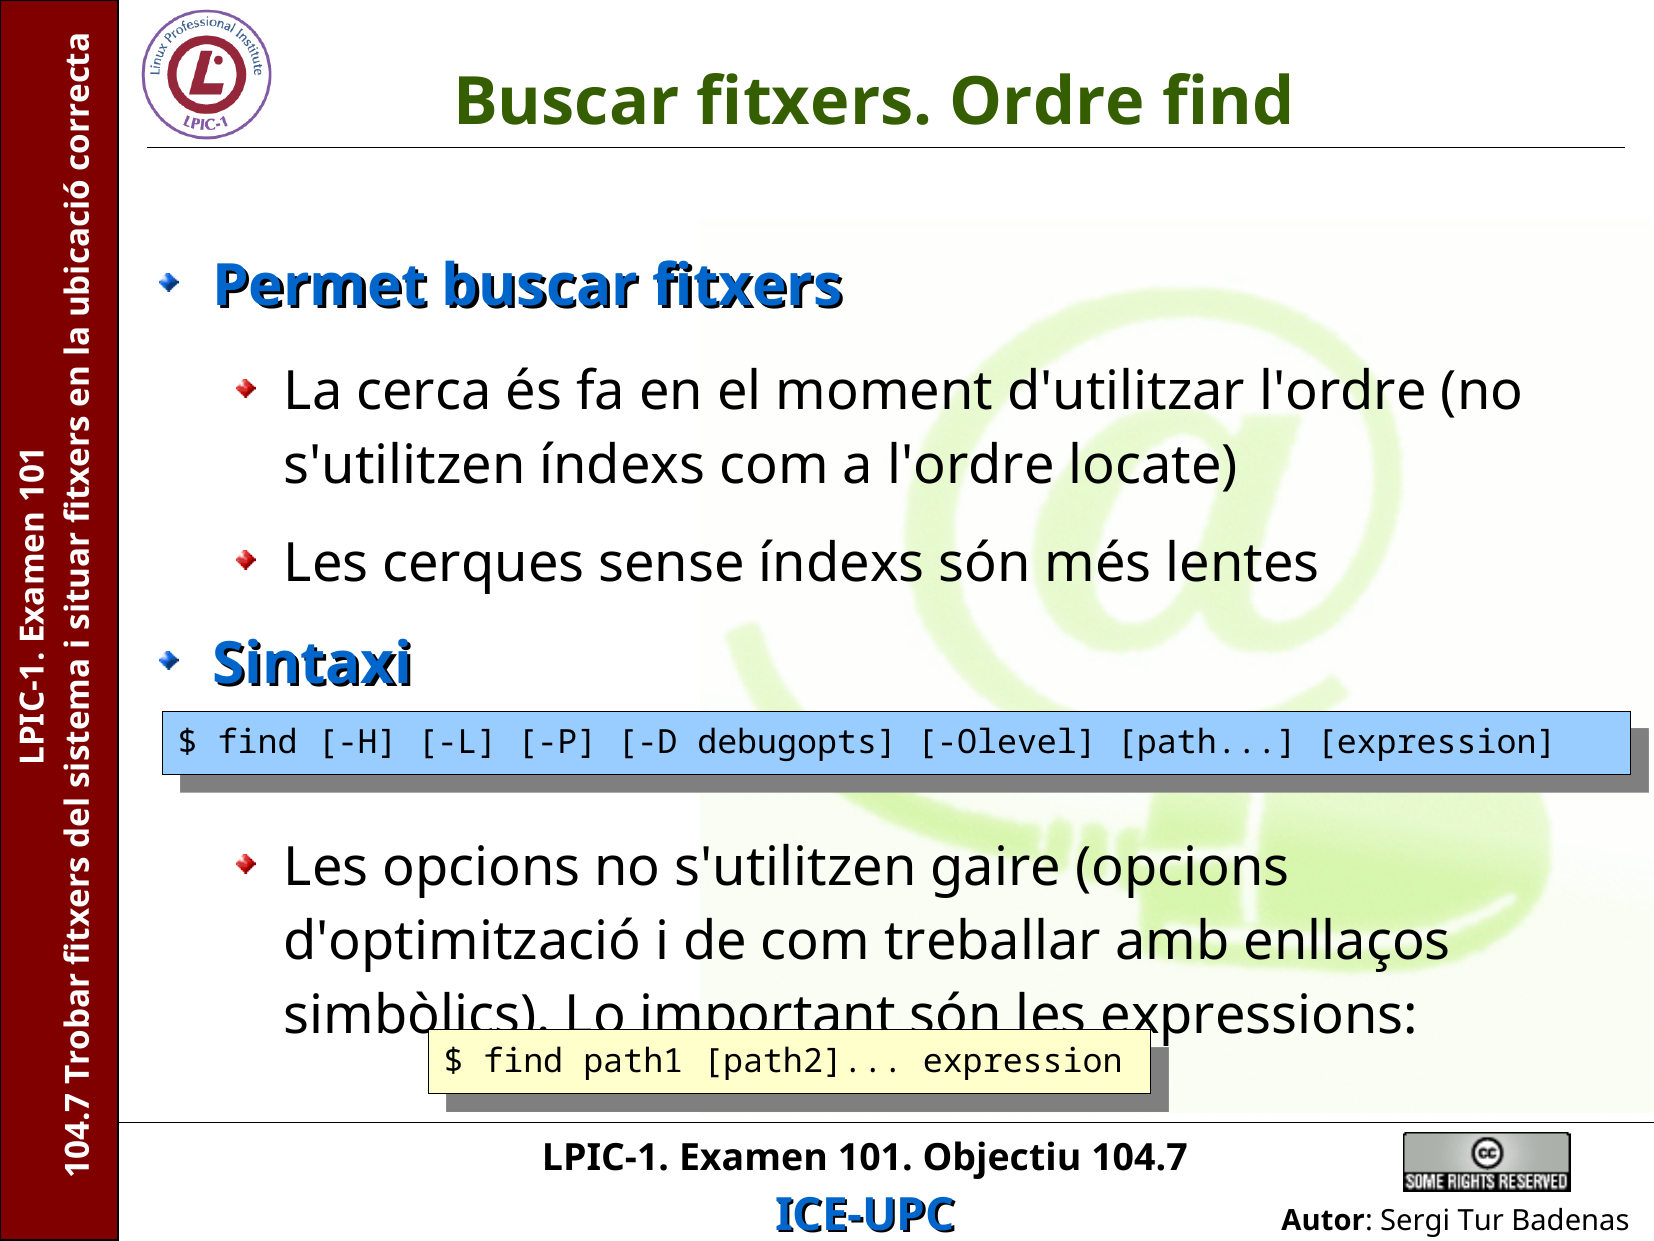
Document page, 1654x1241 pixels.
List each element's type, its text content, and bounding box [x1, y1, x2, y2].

list Permet buscar fitxers La cerca és fa en el moment d'utilitzar l'ordre (no s'utilitzen índexs com a l'ordre locate) Les cerques sense índexs són més lentes Sintaxi Les opcions no s'utilitzen gaire (opcions d'optimització i de com treballar amb enllaços simbòlics). Lo important són les expressions: [141, 242, 1630, 1078]
picture [1403, 1132, 1571, 1192]
picture [135, 5, 277, 55]
text_box $ find path1 [path2]... expression [428, 1029, 1151, 1094]
text_box $ find [-H] [-L] [-P] [-D debugopts] [-Olevel] [path...] [expression] [162, 711, 1631, 775]
picture [700, 217, 1654, 1113]
title Buscar fitxers. Ordre find [129, 55, 1619, 142]
